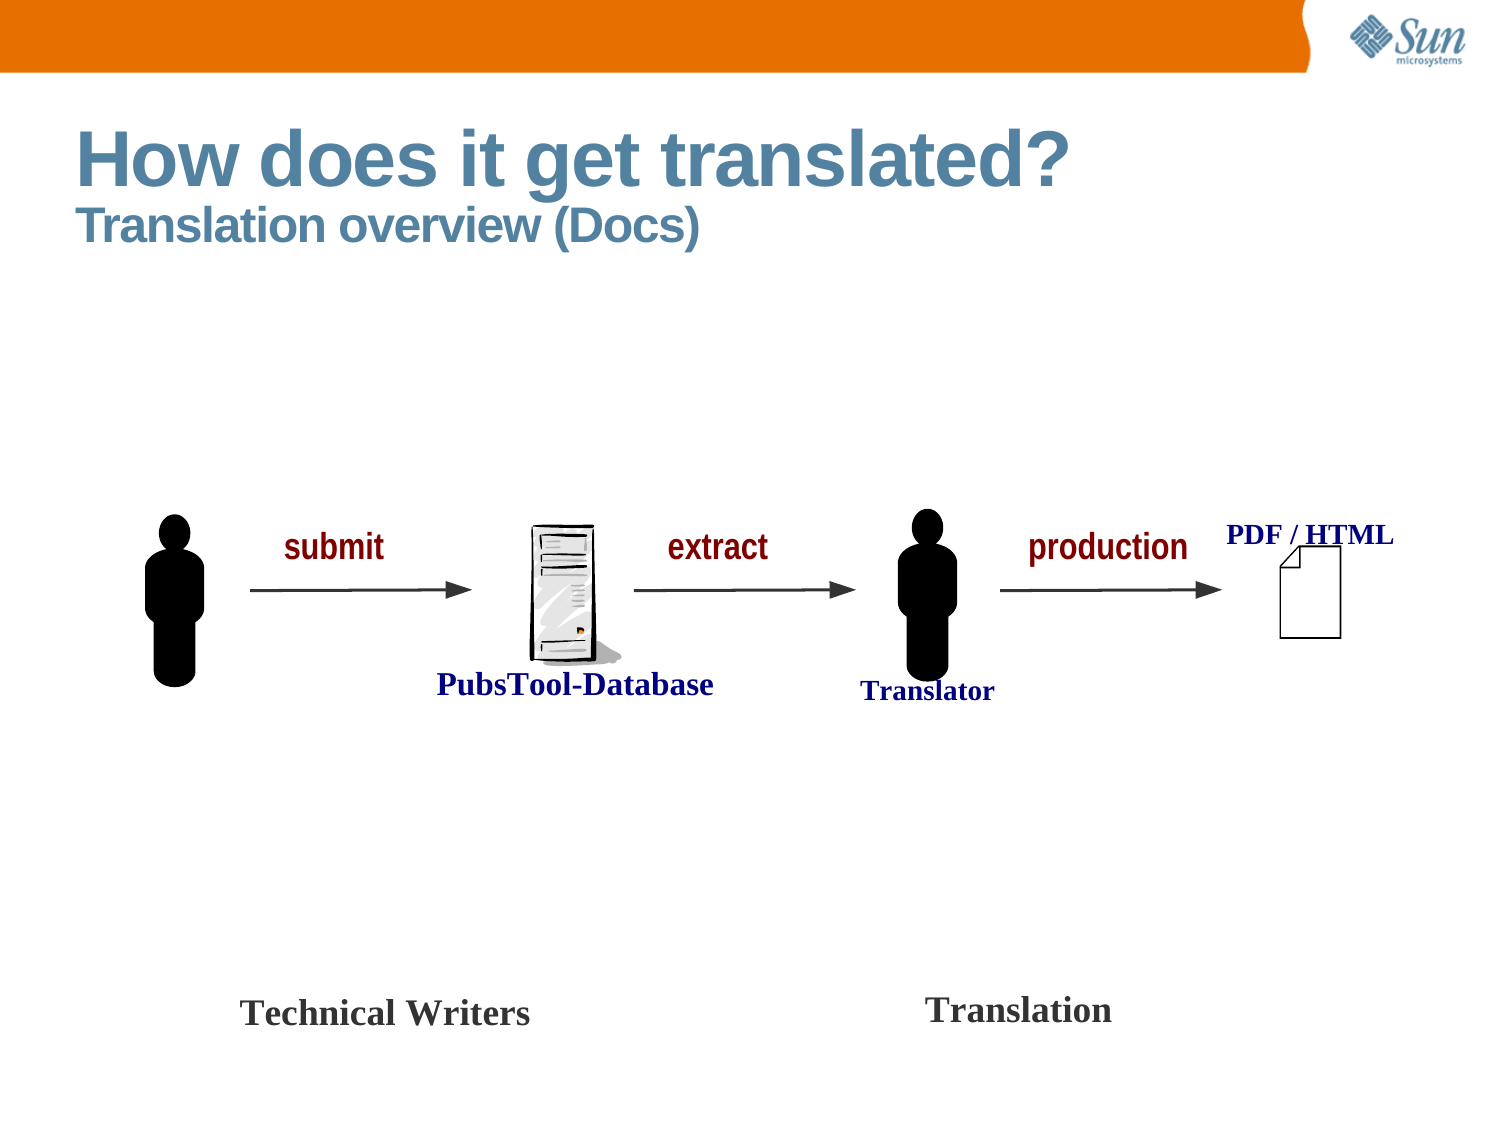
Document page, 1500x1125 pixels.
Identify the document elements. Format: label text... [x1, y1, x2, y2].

text_box production [1028, 530, 1204, 574]
text_box submit [283, 530, 416, 574]
text_box Technical Writers [239, 997, 531, 1040]
picture [1279, 545, 1342, 639]
picture [897, 508, 958, 682]
title How does it get translated? Translation overview (Docs) [75, 122, 1438, 263]
text_box extract [667, 530, 800, 574]
picture [529, 524, 622, 667]
text_box Translation [924, 994, 1113, 1037]
picture [0, 0, 1500, 75]
picture [145, 514, 205, 688]
